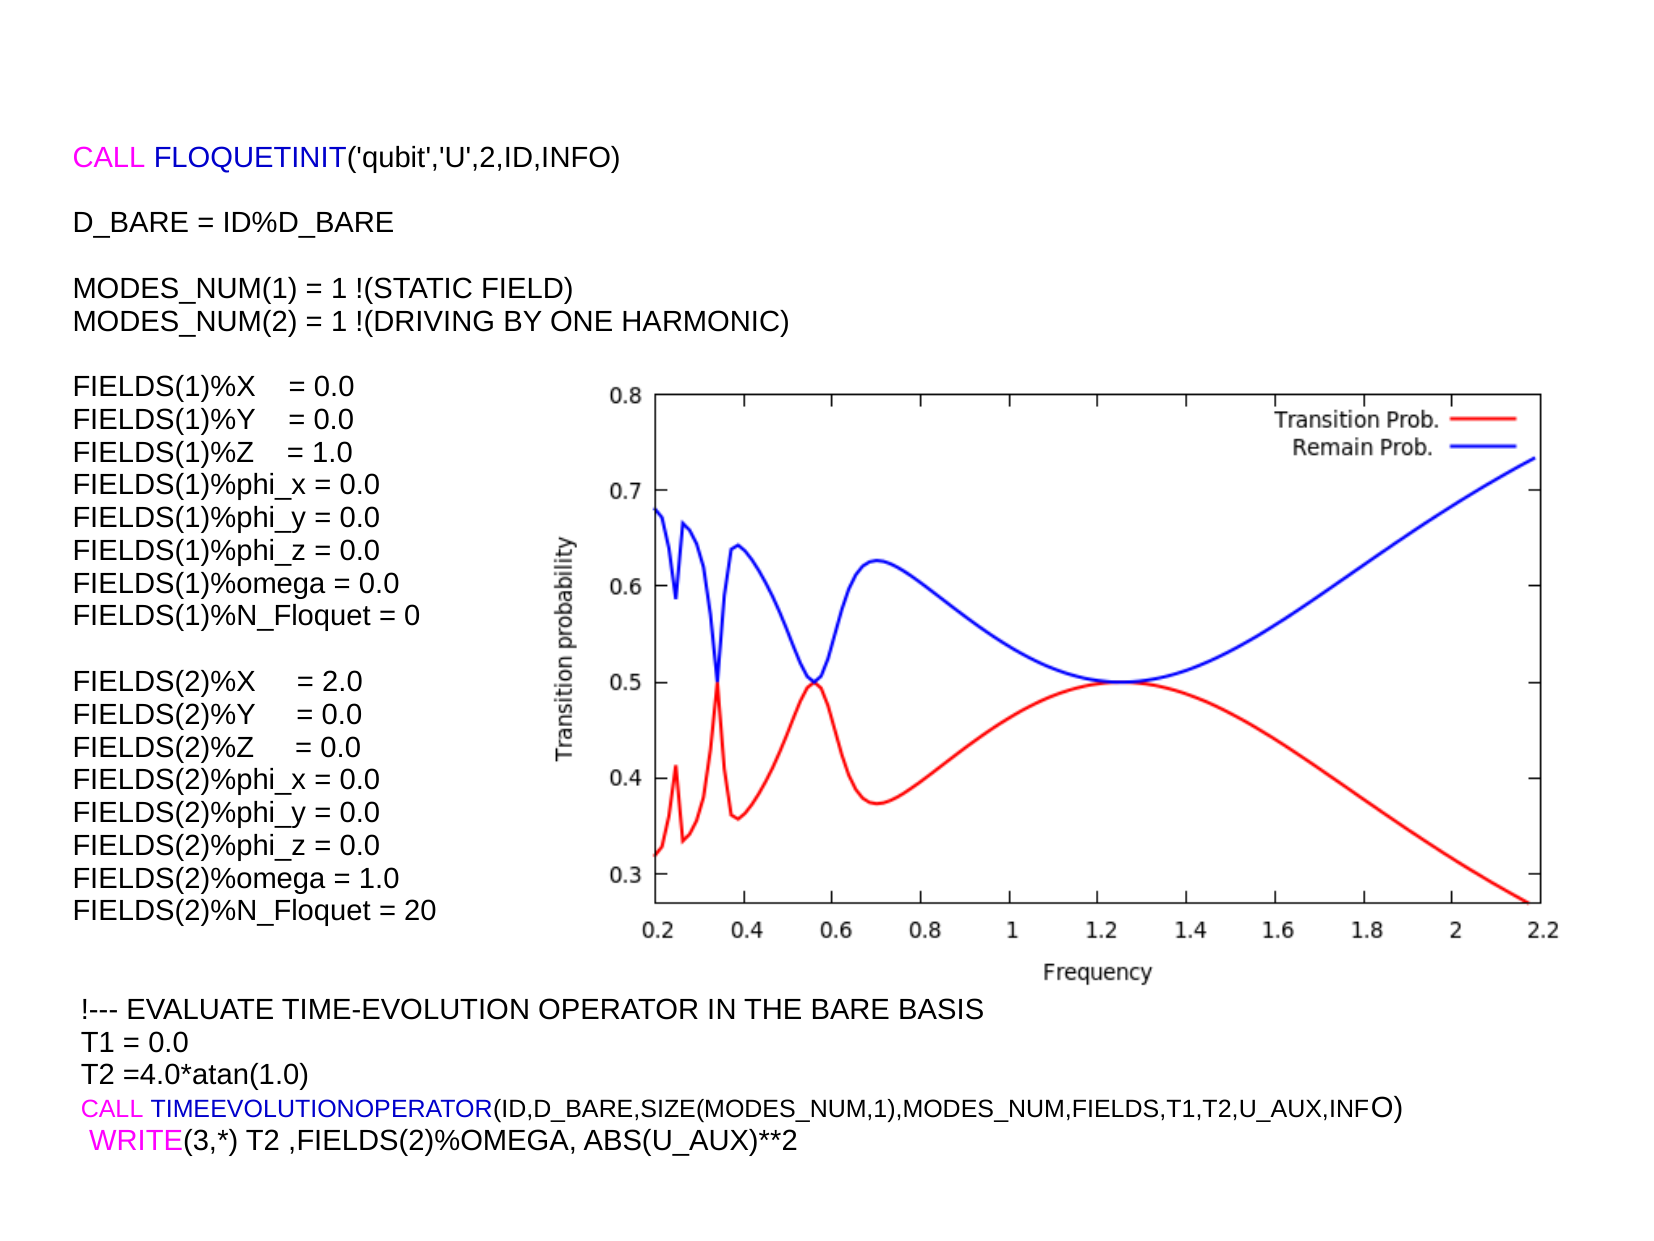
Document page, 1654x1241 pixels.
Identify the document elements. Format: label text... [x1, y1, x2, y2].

picture [543, 368, 1579, 990]
text_box CALL FLOQUETINIT('qubit','U',2,ID,INFO) D_BARE = ID%D_BARE MODES_NUM(1) = 1 !(STATIC FIELD) MODES_NUM(2) = 1 !(DRIVING BY ONE HARMONIC) FIELDS(1)%X = 0.0 FIELDS(1)%Y = 0.0 FIELDS(1)%Z = 1.0 FIELDS(1)%phi_x = 0.0 FIELDS(1)%phi_y = 0.0 FIELDS(1)%phi_z = 0.0 FIELDS(1)%omega = 0.0 FIELDS(1)%N_Floquet = 0 FIELDS(2)%X = 2.0 FIELDS(2)%Y = 0.0 FIELDS(2)%Z = 0.0 FIELDS(2)%phi_x = 0.0 FIELDS(2)%phi_y = 0.0 FIELDS(2)%phi_z = 0.0 FIELDS(2)%omega = 1.0 FIELDS(2)%N_Floquet = 20 !--- EVALUATE TIME-EVOLUTION OPERATOR IN THE BARE BASIS T1 = 0.0 T2 =4.0*atan(1.0) CALL TIMEEVOLUTIONOPERATOR(ID,D_BARE,SIZE(MODES_NUM,1),MODES_NUM,FIELDS,T1,T2,U_AUX,INFO) WRITE(3,*) T2 ,FIELDS(2)%OMEGA, ABS(U_AUX)**2 [41, 100, 1518, 1165]
